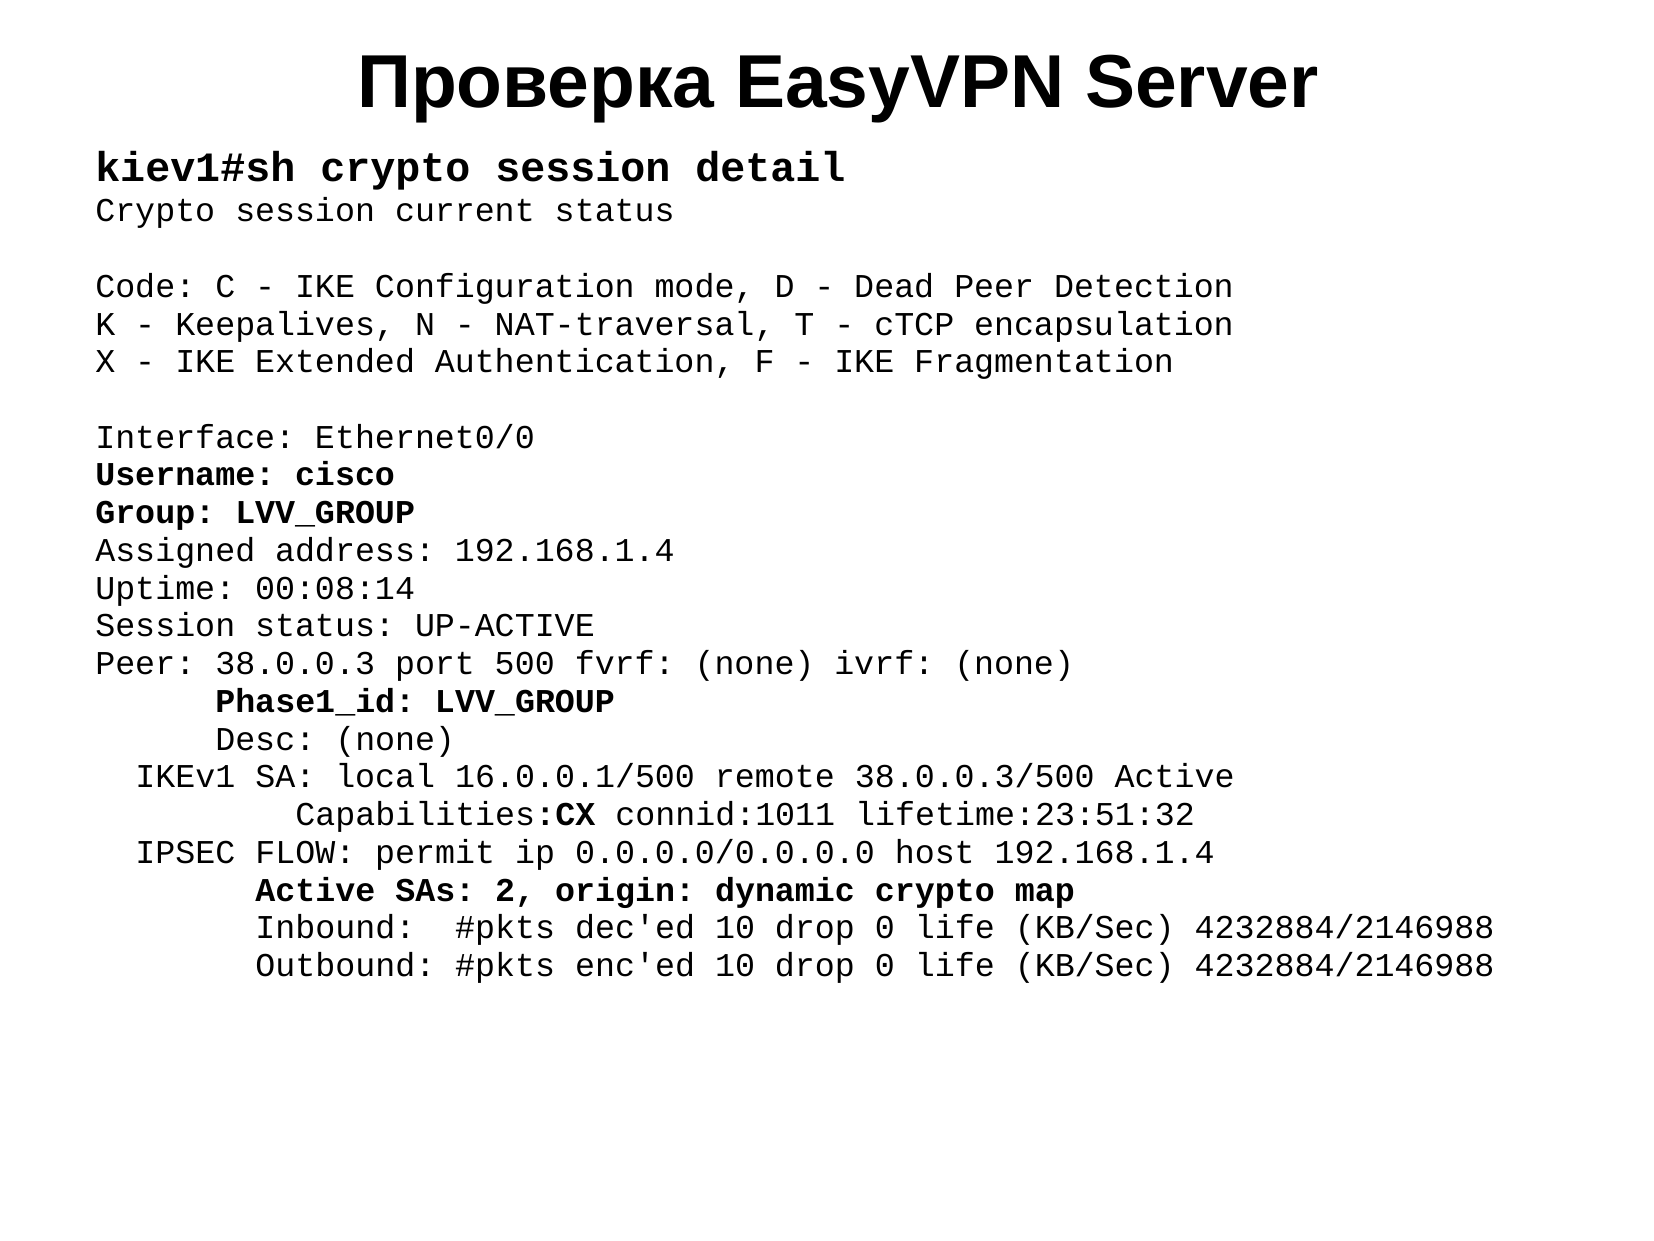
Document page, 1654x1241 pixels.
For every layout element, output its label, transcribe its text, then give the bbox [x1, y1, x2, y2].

text_box Проверка EasyVPN Server [64, 37, 1613, 130]
list kiev1#sh crypto session detail Crypto session current status Code: C - IKE Configuration mode, D - Dead Peer Detection K - Keepalives, N - NAT-traversal, T - cTCP encapsulation X - IKE Extended Authentication, F - IKE Fragmentation Interface: Ethernet0/0 Username: cisco Group: LVV_GROUP Assigned address: 192.168.1.4 Uptime: 00:08:14 Session status: UP-ACTIVE Peer: 38.0.0.3 port 500 fvrf: (none) ivrf: (none) Phase1_id: LVV_GROUP Desc: (none) IKEv1 SA: local 16.0.0.1/500 remote 38.0.0.3/500 Active Capabilities:CX connid:1011 lifetime:23:51:32 IPSEC FLOW: permit ip 0.0.0.0/0.0.0.0 host 192.168.1.4 Active SAs: 2, origin: dynamic crypto map Inbound: #pkts dec'ed 10 drop 0 life (KB/Sec) 4232884/2146988 Outbound: #pkts enc'ed 10 drop 0 life (KB/Sec) 4232884/2146988 [95, 146, 1538, 1213]
